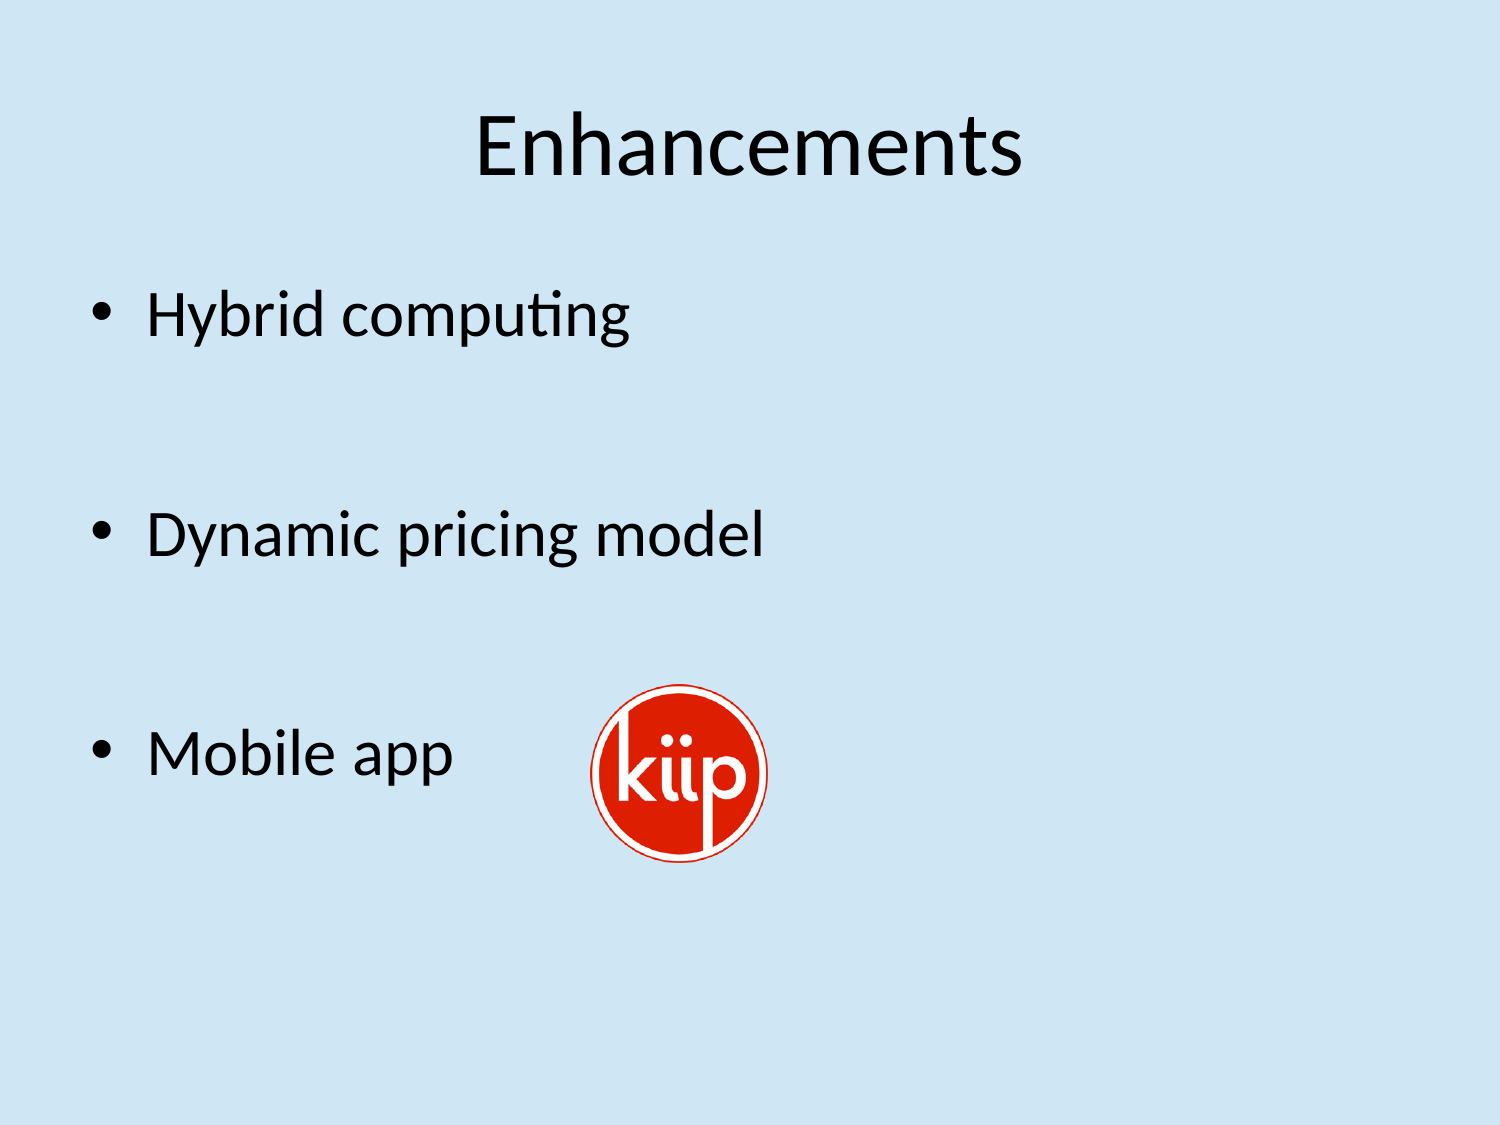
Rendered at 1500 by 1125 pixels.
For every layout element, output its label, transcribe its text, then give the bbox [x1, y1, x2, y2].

picture [590, 684, 768, 863]
title Enhancements [75, 45, 1425, 233]
list Hybrid computing Dynamic pricing model Mobile app [75, 262, 1425, 1005]
